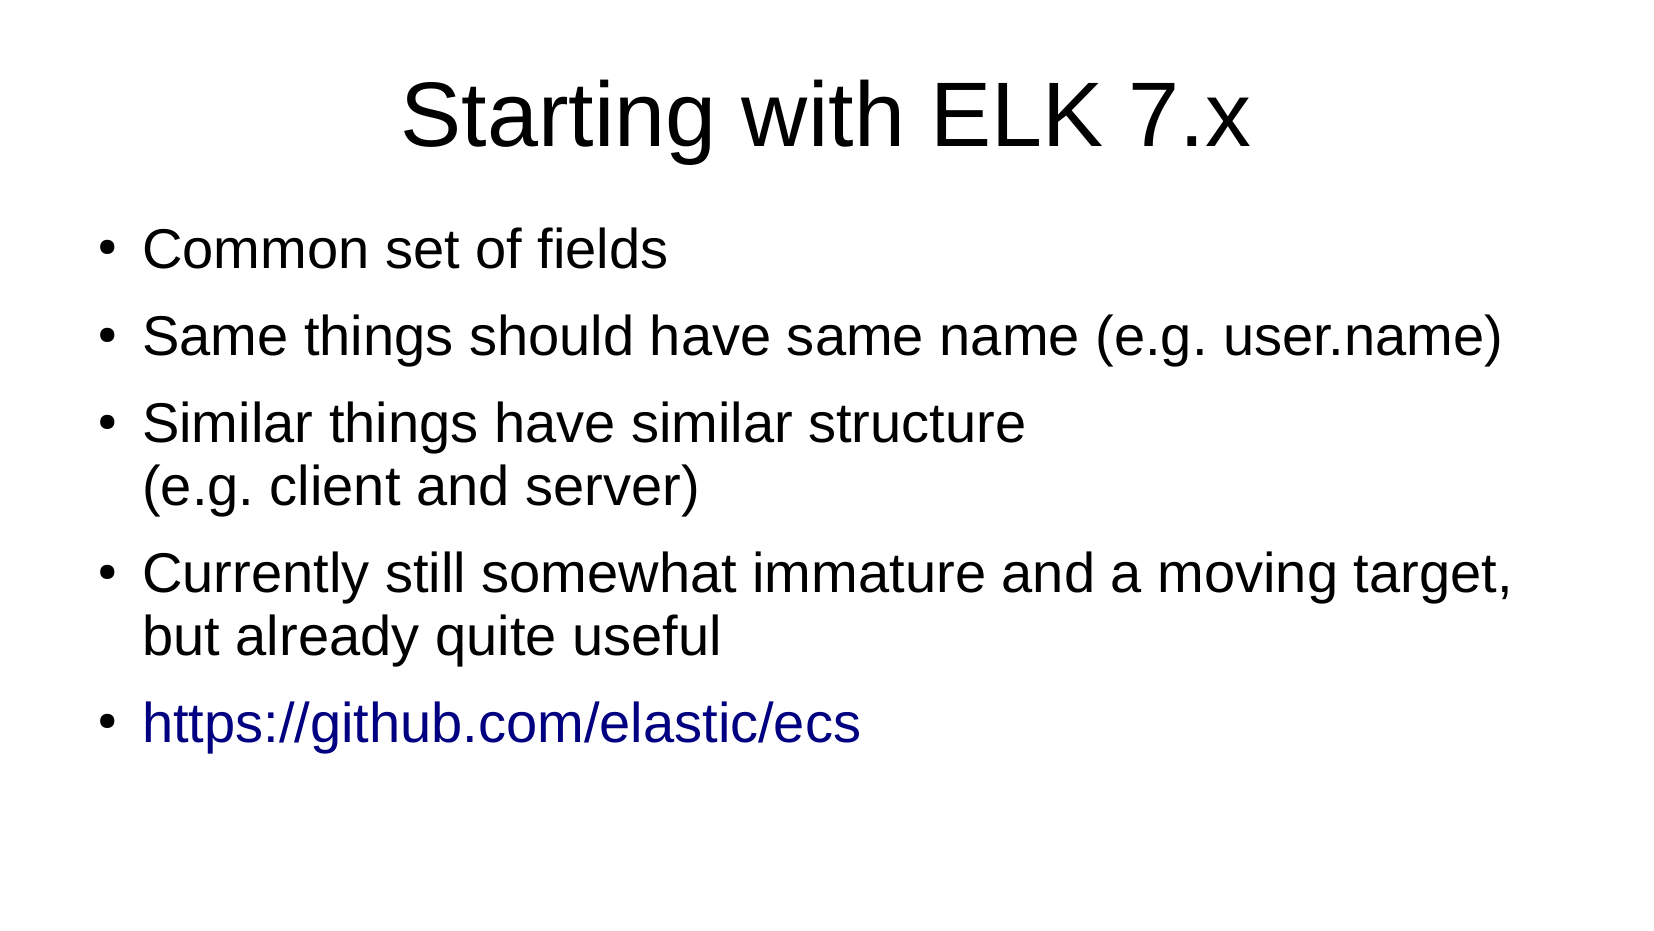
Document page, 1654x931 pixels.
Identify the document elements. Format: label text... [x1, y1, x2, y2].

list Common set of fields Same things should have same name (e.g. user.name) Similar things have similar structure (e.g. client and server) Currently still somewhat immature and a moving target, but already quite useful https://github.com/elastic/ecs [82, 217, 1571, 758]
title Starting with ELK 7.x [82, 37, 1571, 193]
